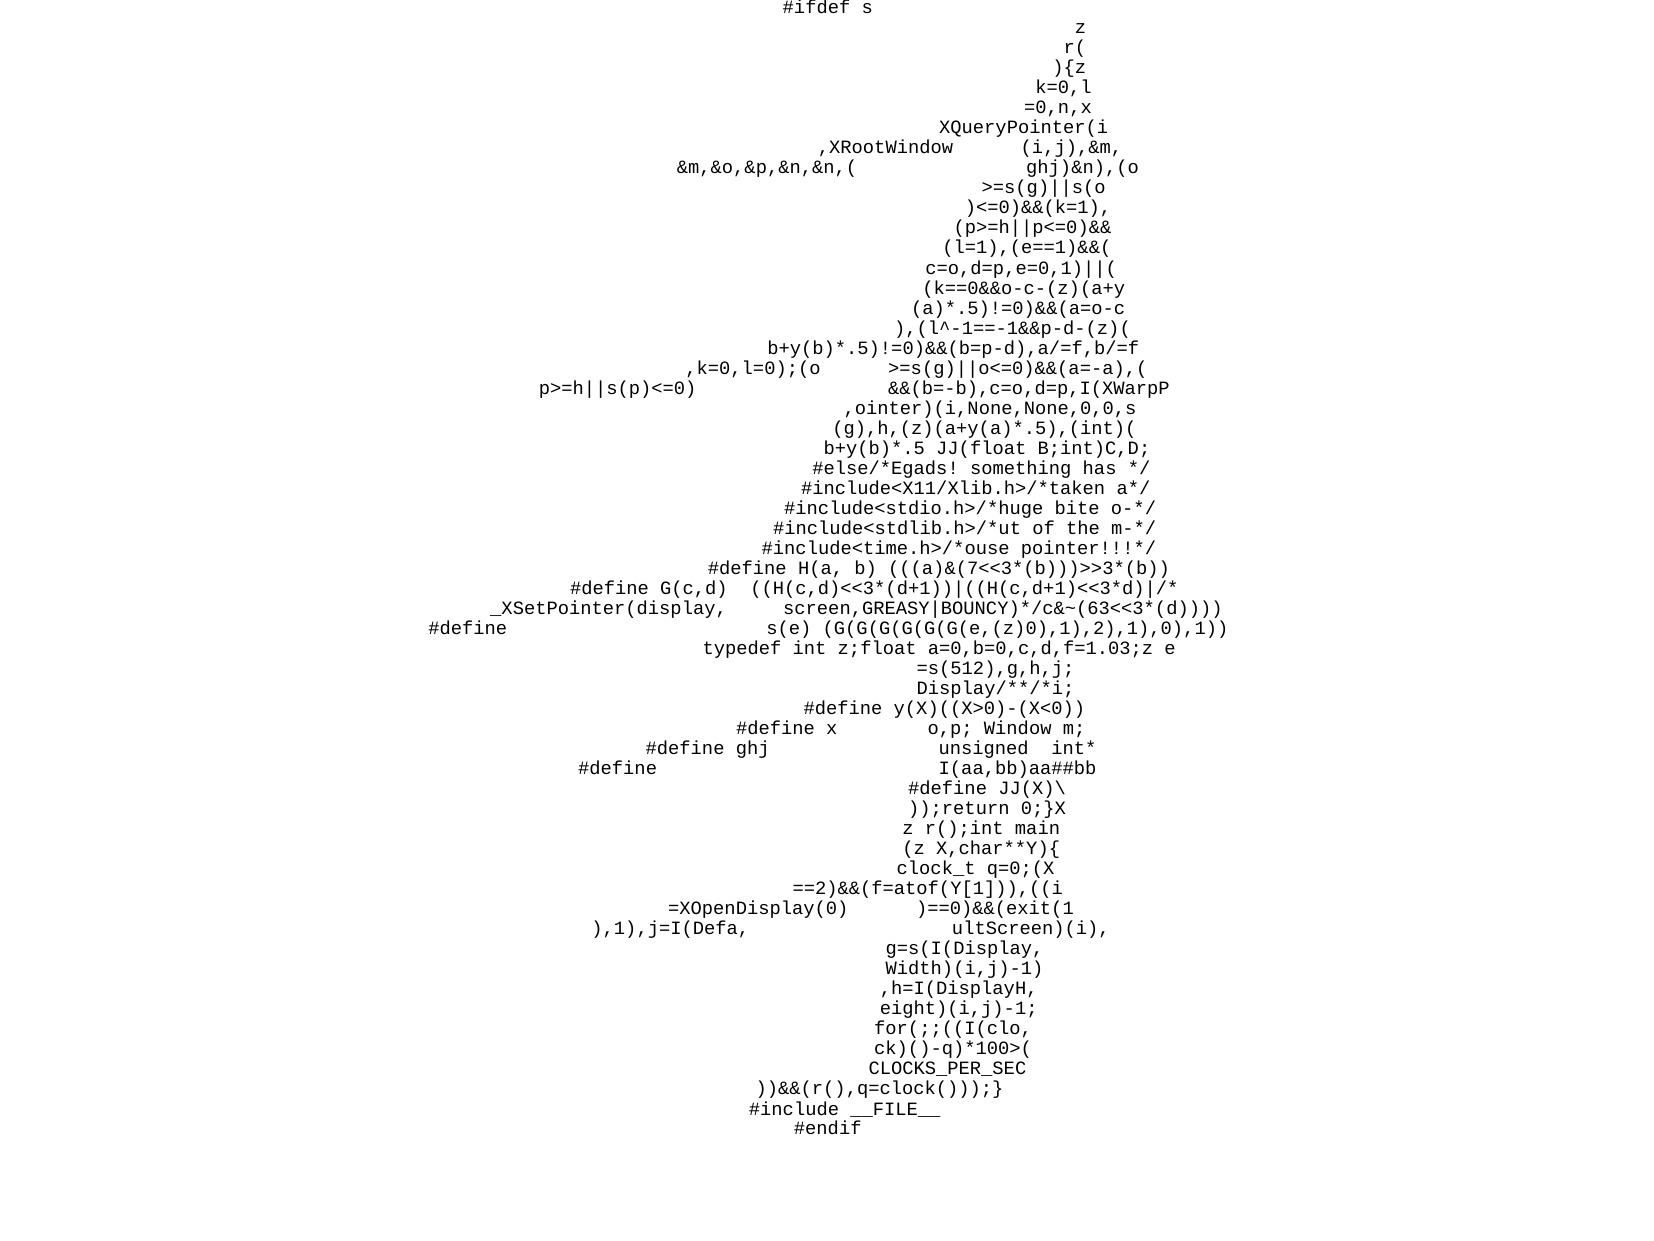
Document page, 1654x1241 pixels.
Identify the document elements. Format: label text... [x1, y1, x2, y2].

subtitle #ifdef s z r( ){z k=0,l =0,n,x XQueryPointer(i ,XRootWindow (i,j),&m, &m,&o,&p,&n,&n,( ghj)&n),(o >=s(g)||s(o )<=0)&&(k=1), (p>=h||p<=0)&& (l=1),(e==1)&&( c=o,d=p,e=0,1)||( (k==0&&o-c-(z)(a+y (a)*.5)!=0)&&(a=o-c ),(l^-1==-1&&p-d-(z)( b+y(b)*.5)!=0)&&(b=p-d),a/=f,b/=f ,k=0,l=0);(o >=s(g)||o<=0)&&(a=-a),( p>=h||s(p)<=0) &&(b=-b),c=o,d=p,I(XWarpP ,ointer)(i,None,None,0,0,s (g),h,(z)(a+y(a)*.5),(int)( b+y(b)*.5 JJ(float B;int)C,D; #else/*Egads! something has */ #include<X11/Xlib.h>/*taken a*/ #include<stdio.h>/*huge bite o-*/ #include<stdlib.h>/*ut of the m-*/ #include<time.h>/*ouse pointer!!!*/ #define H(a, b) (((a)&(7<<3*(b)))>>3*(b)) #define G(c,d) ((H(c,d)<<3*(d+1))|((H(c,d+1)<<3*d)|/* _XSetPointer(display, screen,GREASY|BOUNCY)*/c&~(63<<3*(d)))) #define s(e) (G(G(G(G(G(G(e,(z)0),1),2),1),0),1)) typedef int z;float a=0,b=0,c,d,f=1.03;z e =s(512),g,h,j; Display/**/*i; #define y(X)((X>0)-(X<0)) #define x o,p; Window m; #define ghj unsigned int* #define I(aa,bb)aa##bb #define JJ(X)\ ));return 0;}X z r();int main (z X,char**Y){ clock_t q=0;(X ==2)&&(f=atof(Y[1])),((i =XOpenDisplay(0) )==0)&&(exit(1 ),1),j=I(Defa, ultScreen)(i), g=s(I(Display, Width)(i,j)-1) ,h=I(DisplayH, eight)(i,j)-1; for(;;((I(clo, ck)()-q)*100>( CLOCKS_PER_SEC ))&&(r(),q=clock()));} #include __FILE__ #endif [121, 0, 1534, 1241]
